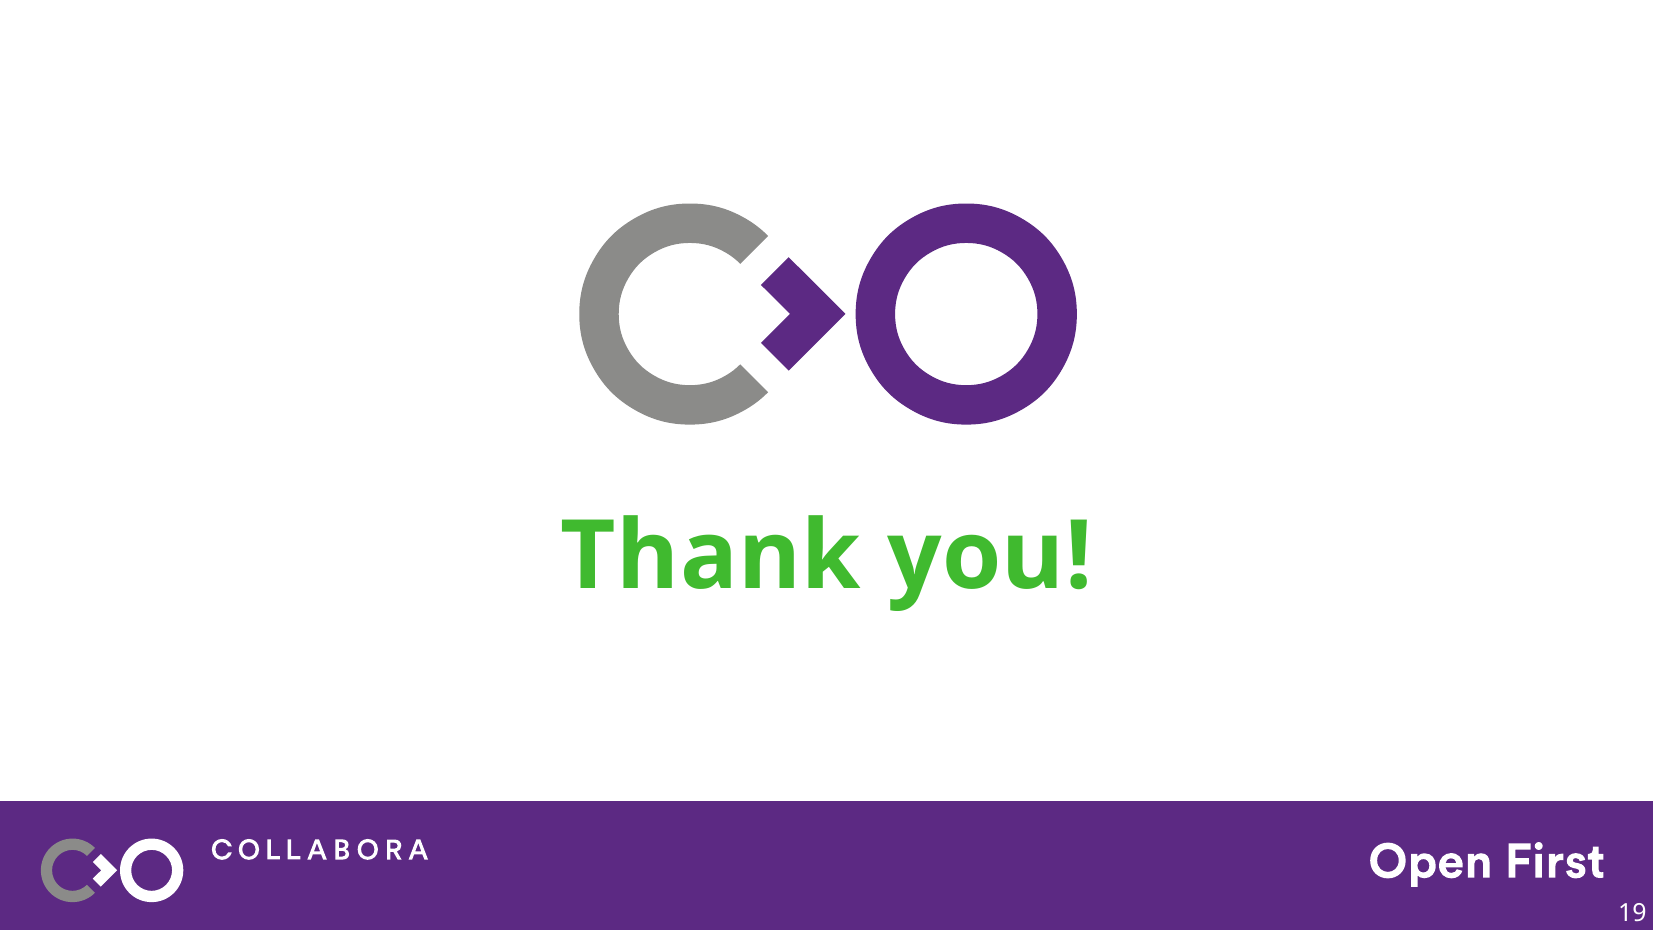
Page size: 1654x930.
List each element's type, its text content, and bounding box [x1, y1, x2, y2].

title Thank you! [41, 495, 1614, 609]
text_box [855, 203, 1077, 425]
text_box [760, 257, 846, 371]
text_box [579, 203, 769, 425]
